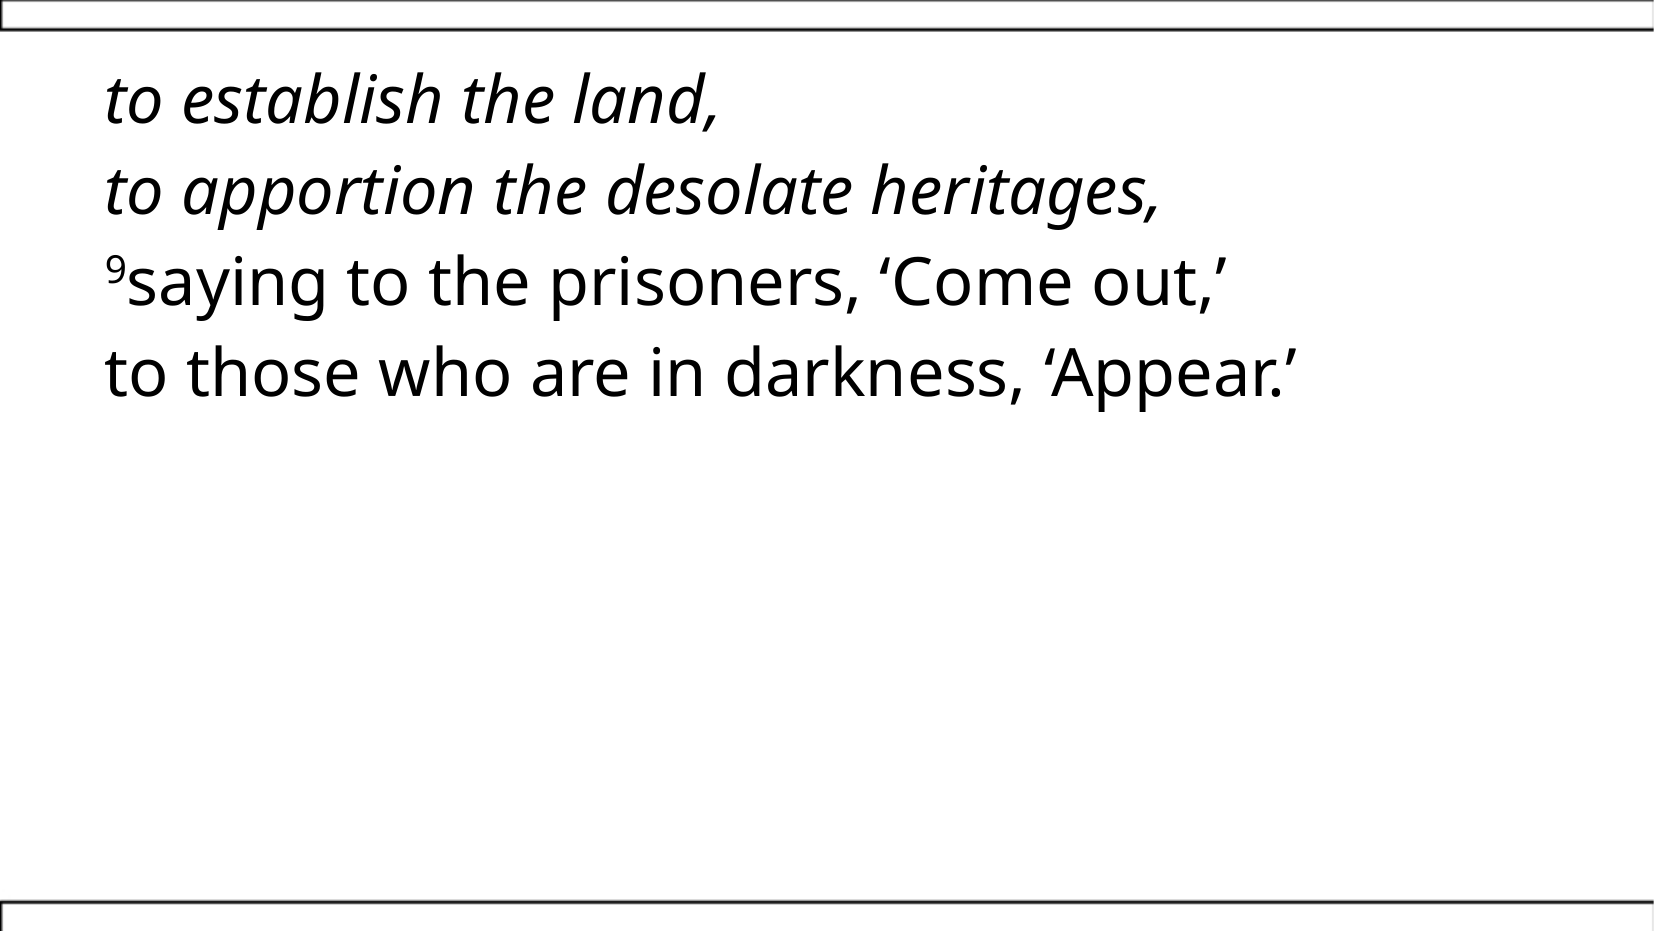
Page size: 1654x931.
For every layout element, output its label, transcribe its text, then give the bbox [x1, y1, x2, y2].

text_box to establish the land, to apportion the desolate heritages, 9saying to the prisoners, ‘Come out,’ to those who are in darkness, ‘Appear.’ [90, 45, 1561, 415]
picture [0, 0, 1654, 931]
